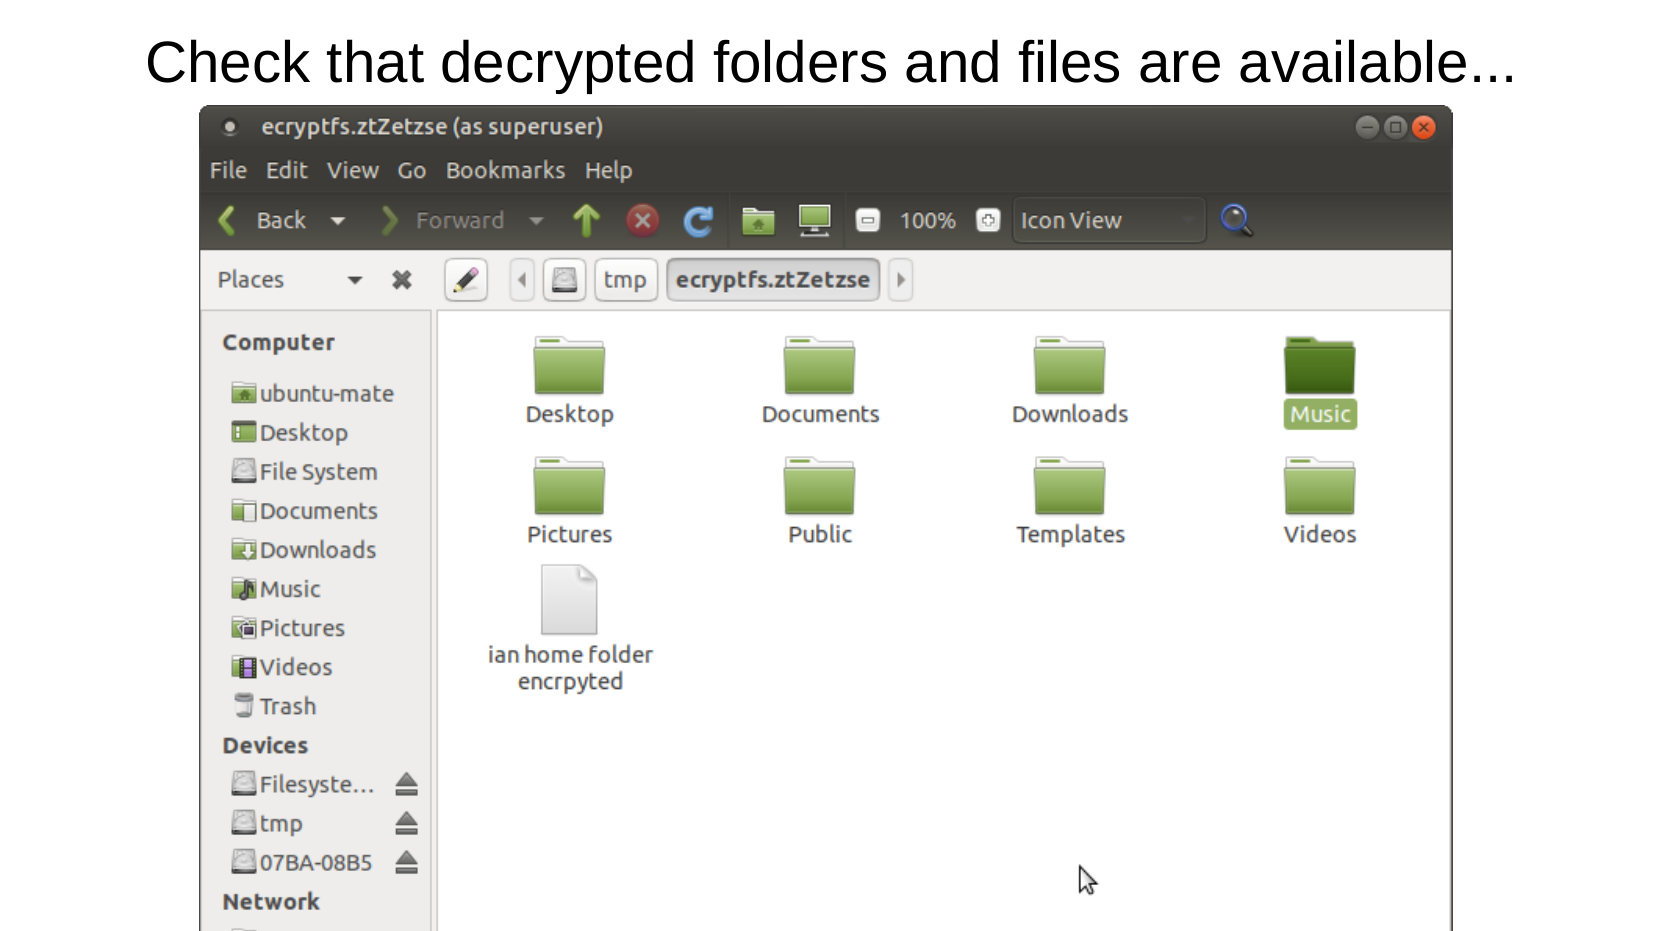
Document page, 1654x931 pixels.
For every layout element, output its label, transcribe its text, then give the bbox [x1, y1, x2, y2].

title Check that decrypted folders and files are available... [0, 17, 1630, 107]
picture [199, 105, 1453, 931]
